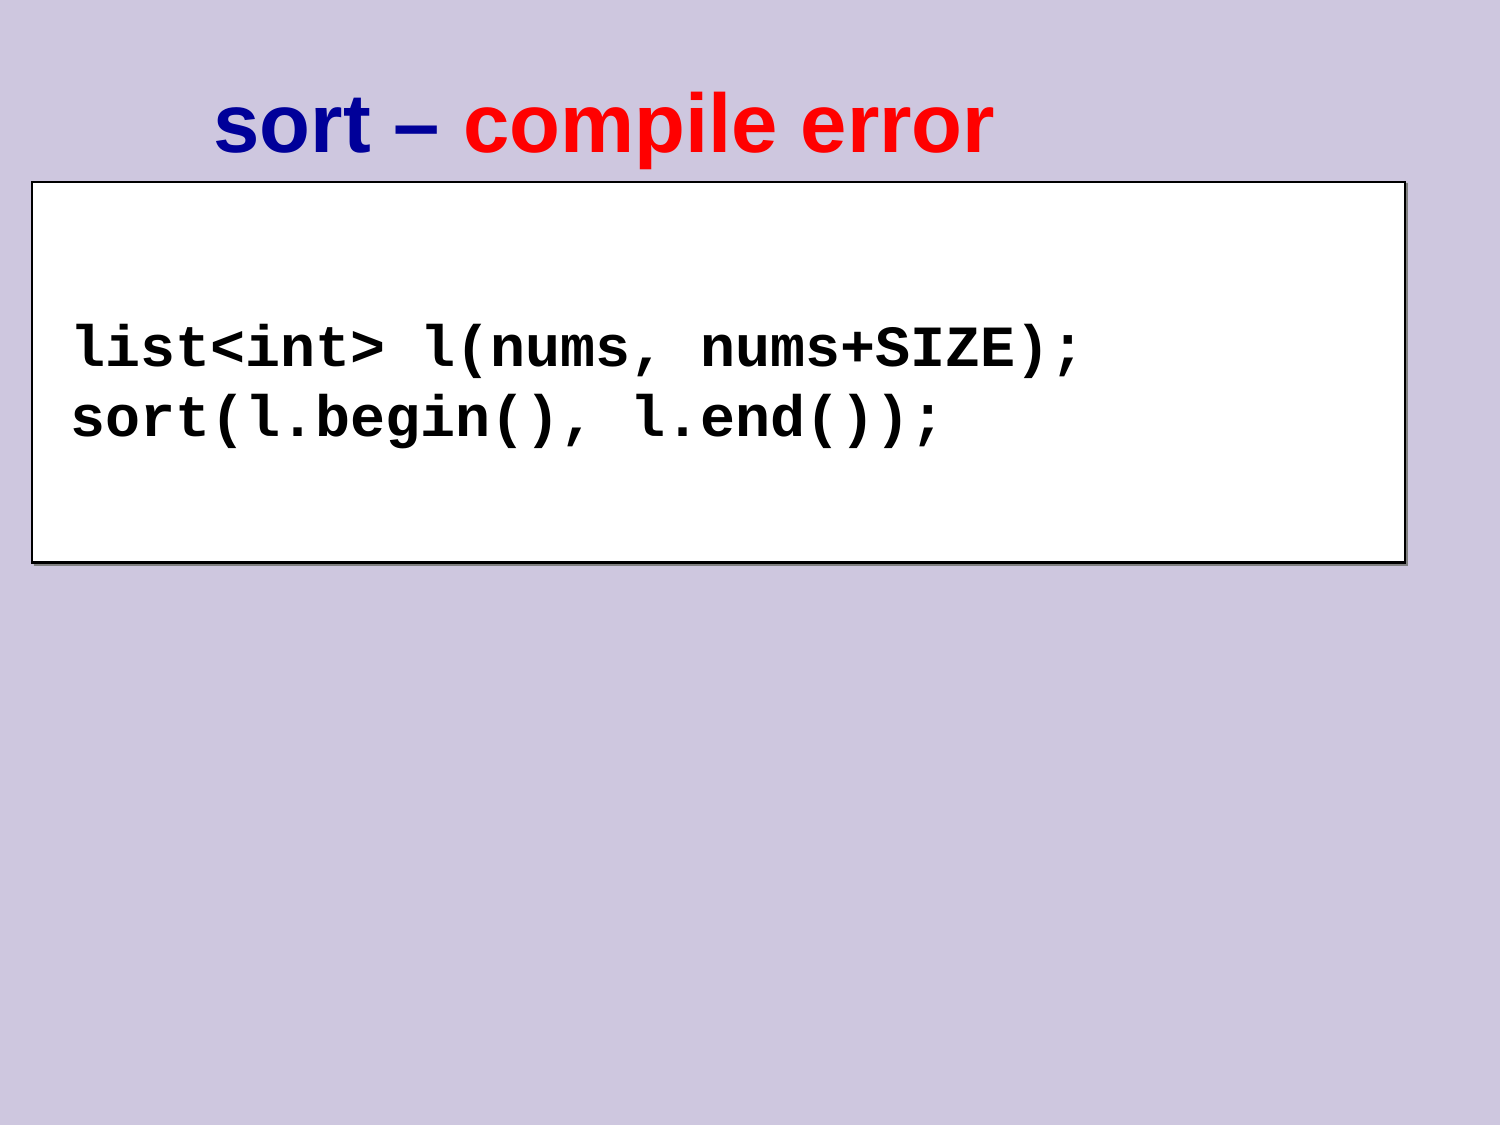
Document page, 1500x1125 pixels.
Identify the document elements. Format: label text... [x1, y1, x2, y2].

text_box list<int> l(nums, nums+SIZE); sort(l.begin(), l.end()); [40, 285, 1222, 471]
text_box [32, 181, 1405, 563]
title sort – compile error [198, 17, 1468, 220]
